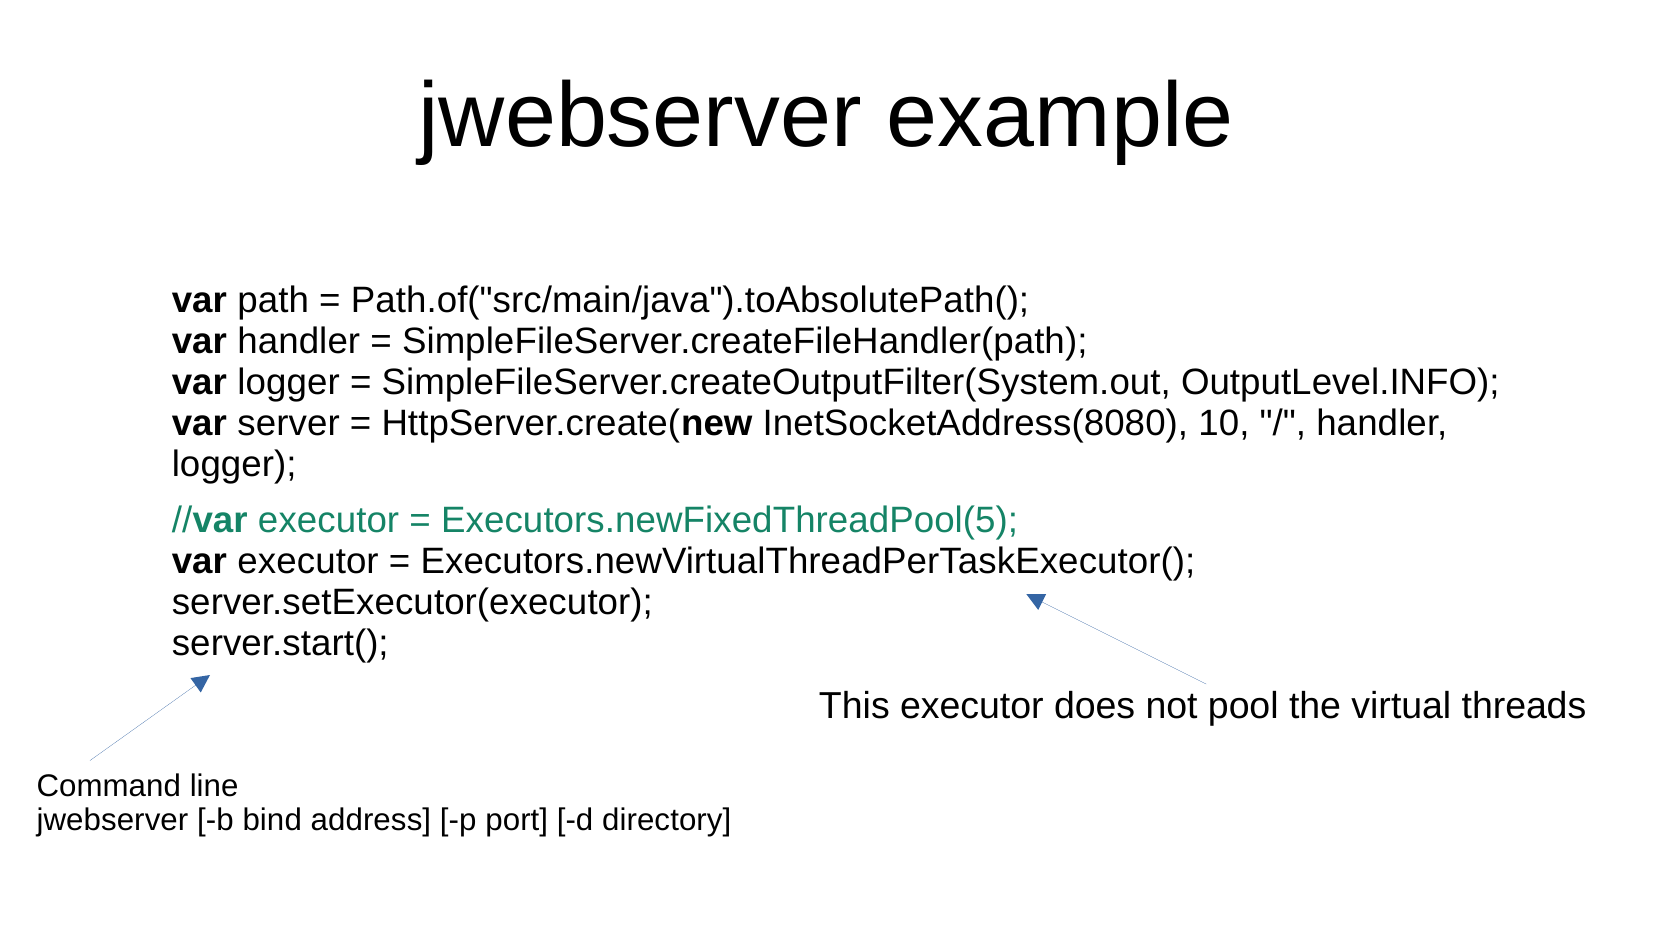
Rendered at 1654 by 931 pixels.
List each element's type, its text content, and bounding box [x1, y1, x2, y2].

text_box Command line jwebserver [-b bind address] [-p port] [-d directory] [21, 760, 748, 845]
title jwebserver example [82, 37, 1571, 193]
text_box This executor does not pool the virtual threads [804, 676, 1602, 734]
list var path = Path.of("src/main/java").toAbsolutePath(); var handler = SimpleFileServer.createFileHandler(path); var logger = SimpleFileServer.createOutputFilter(System.out, OutputLevel.INFO); var server = HttpServer.create(new InetSocketAddress(8080), 10, "/", handler, logger); //var executor = Executors.newFixedThreadPool(5); var executor = Executors.newVirtualThreadPerTaskExecutor(); server.setExecutor(executor); server.start(); [82, 217, 1571, 758]
